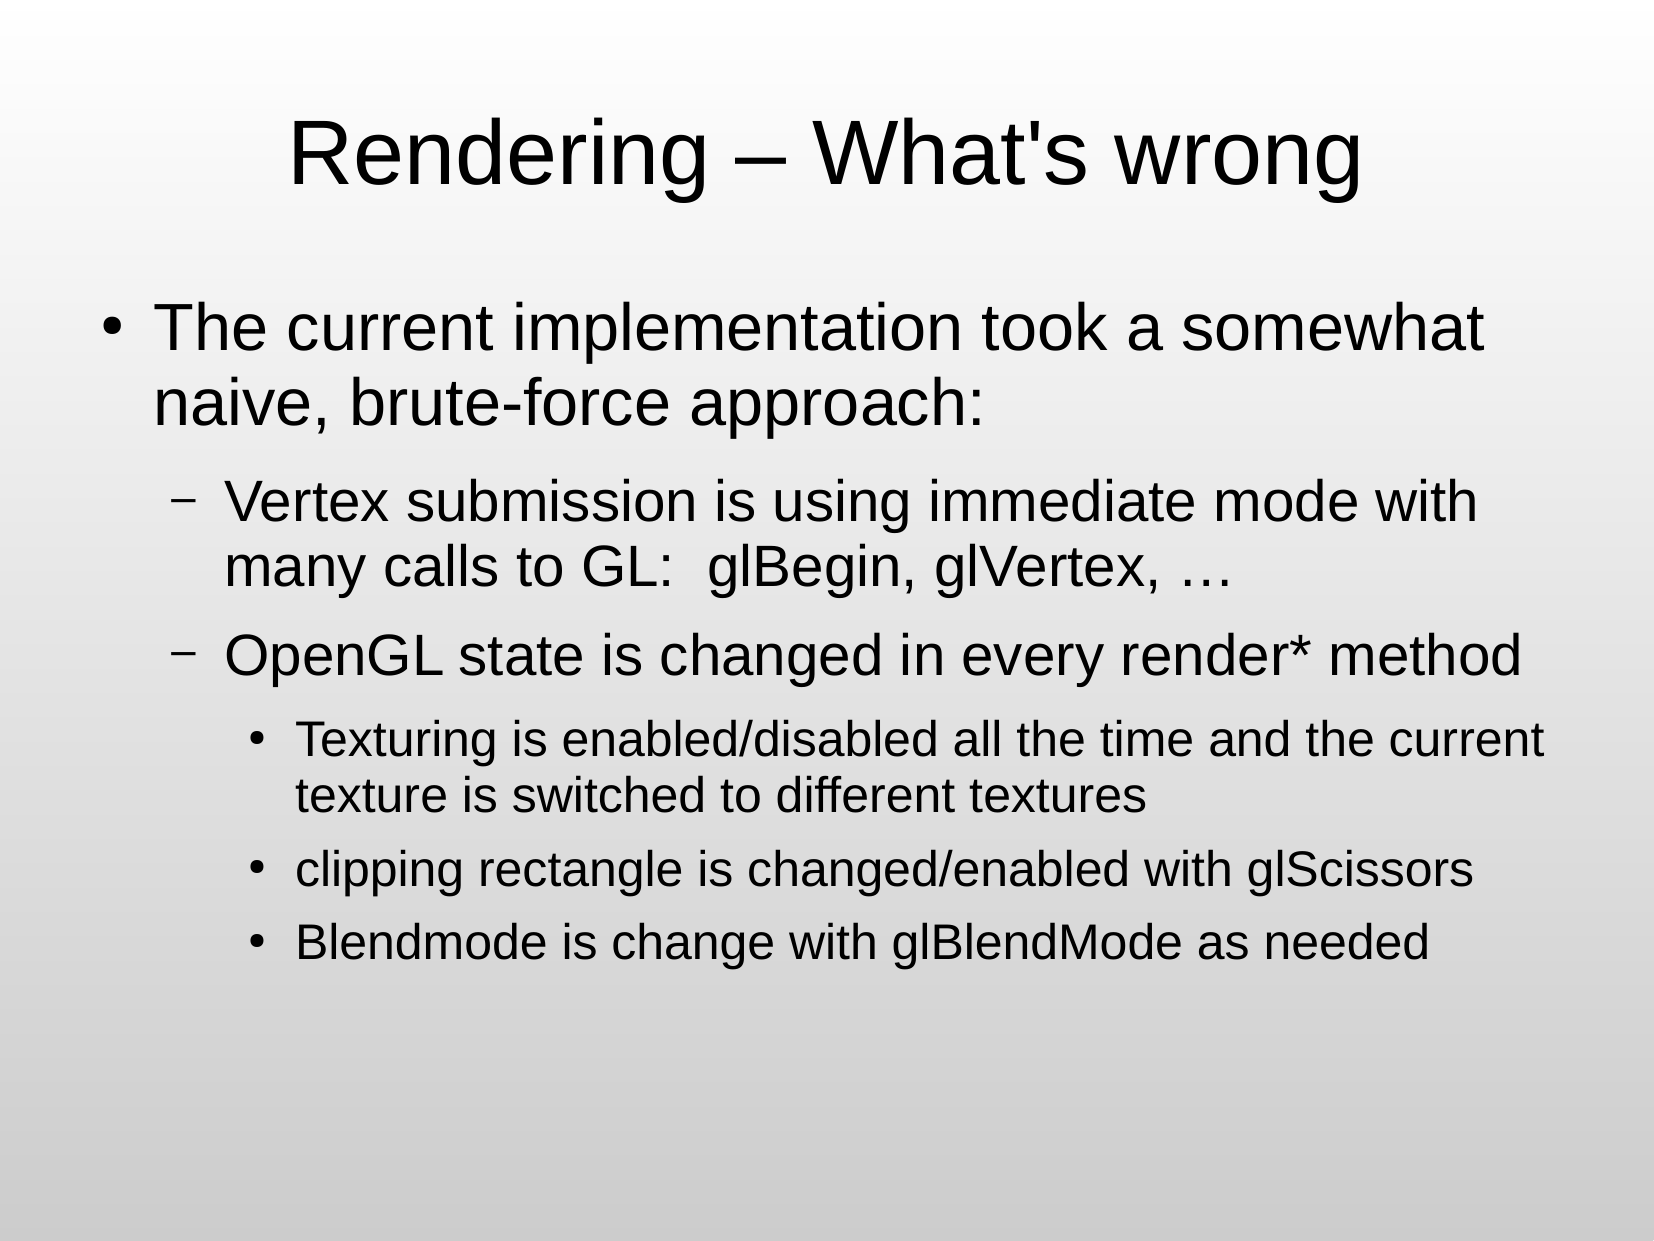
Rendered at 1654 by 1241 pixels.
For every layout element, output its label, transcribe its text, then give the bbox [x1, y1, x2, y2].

list The current implementation took a somewhat naive, brute-force approach: Vertex submission is using immediate mode with many calls to GL: glBegin, glVertex, … OpenGL state is changed in every render* method Texturing is enabled/disabled all the time and the current texture is switched to different textures clipping rectangle is changed/enabled with glScissors Blendmode is change with glBlendMode as needed [82, 290, 1571, 1109]
title Rendering – What's wrong [82, 49, 1571, 257]
